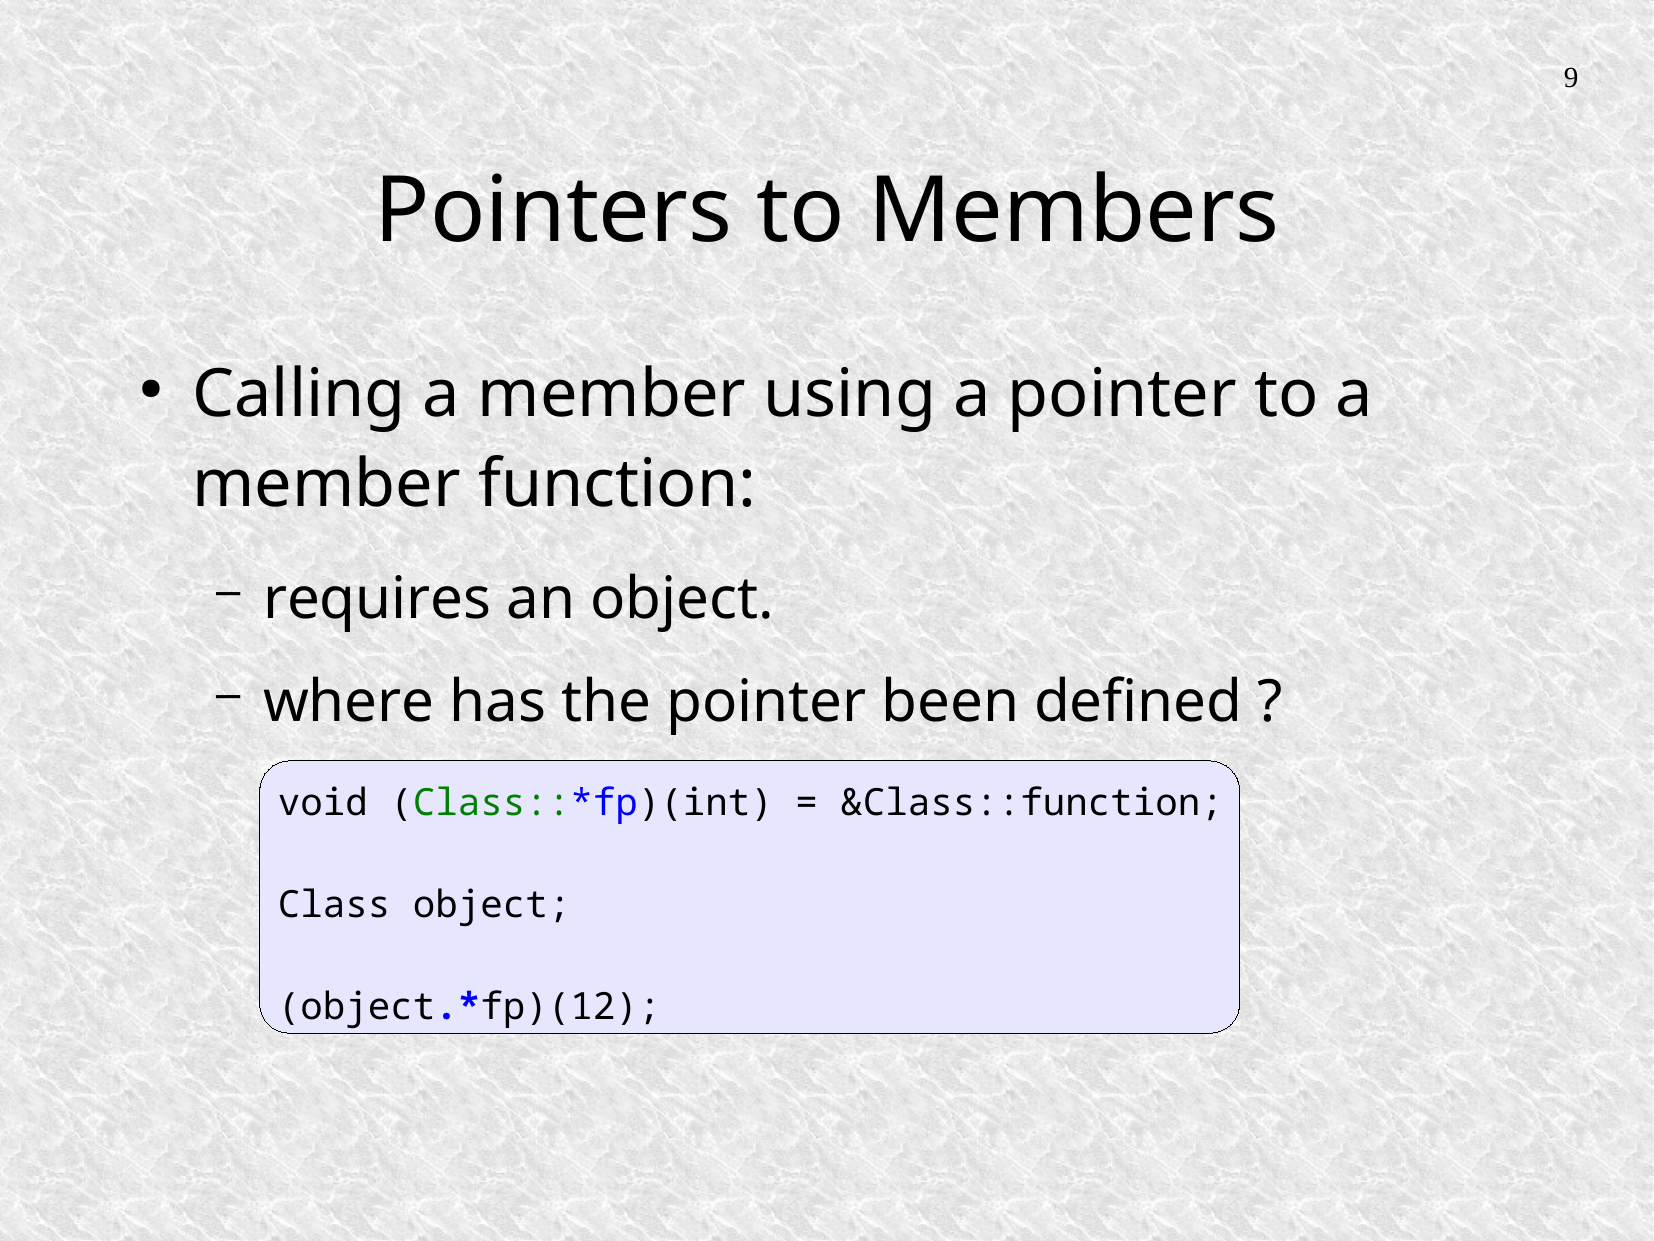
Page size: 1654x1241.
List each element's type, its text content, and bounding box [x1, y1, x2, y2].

text_box void (Class::*fp)(int) = &Class::function; Class object; (object.*fp)(12); [277, 775, 1224, 1050]
title Pointers to Members [121, 102, 1534, 311]
picture [0, 0, 1654, 1241]
list Calling a member using a pointer to a member function: requires an object. where has the pointer been defined ? [121, 344, 1534, 1127]
